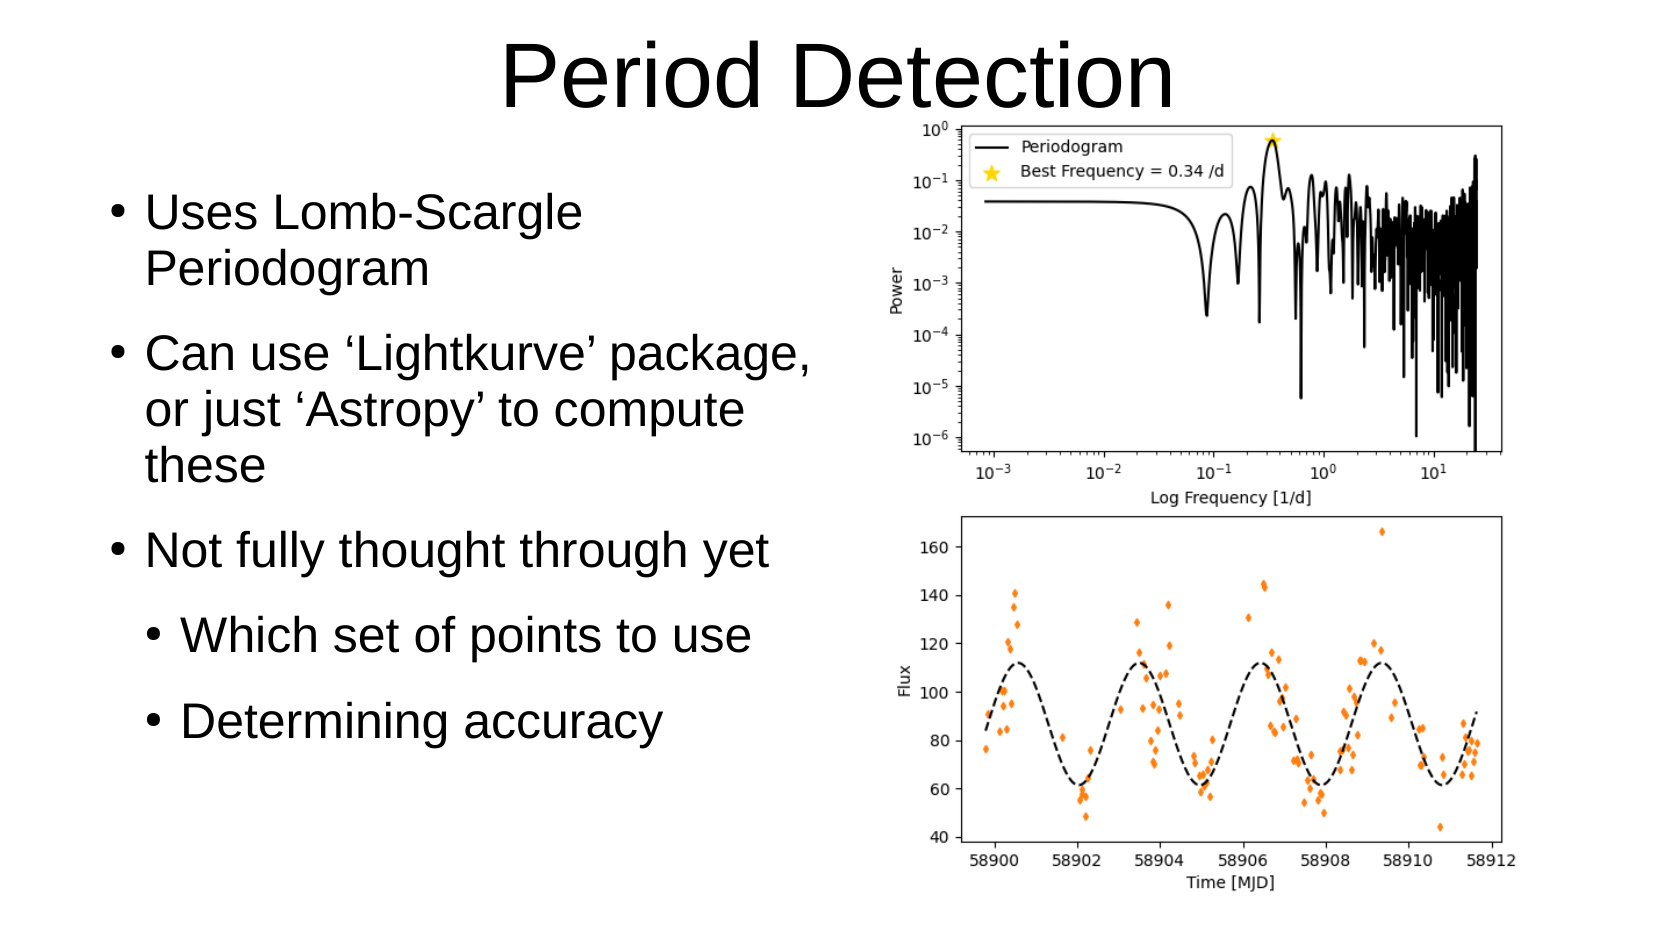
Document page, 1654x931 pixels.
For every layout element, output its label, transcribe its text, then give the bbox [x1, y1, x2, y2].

title Period Detection [94, 0, 1583, 154]
picture [874, 118, 1571, 906]
text_box Uses Lomb-Scargle Periodogram Can use ‘Lightkurve’ package, or just ‘Astropy’ to compute these Not fully thought through yet Which set of points to use Determining accuracy [94, 177, 839, 757]
